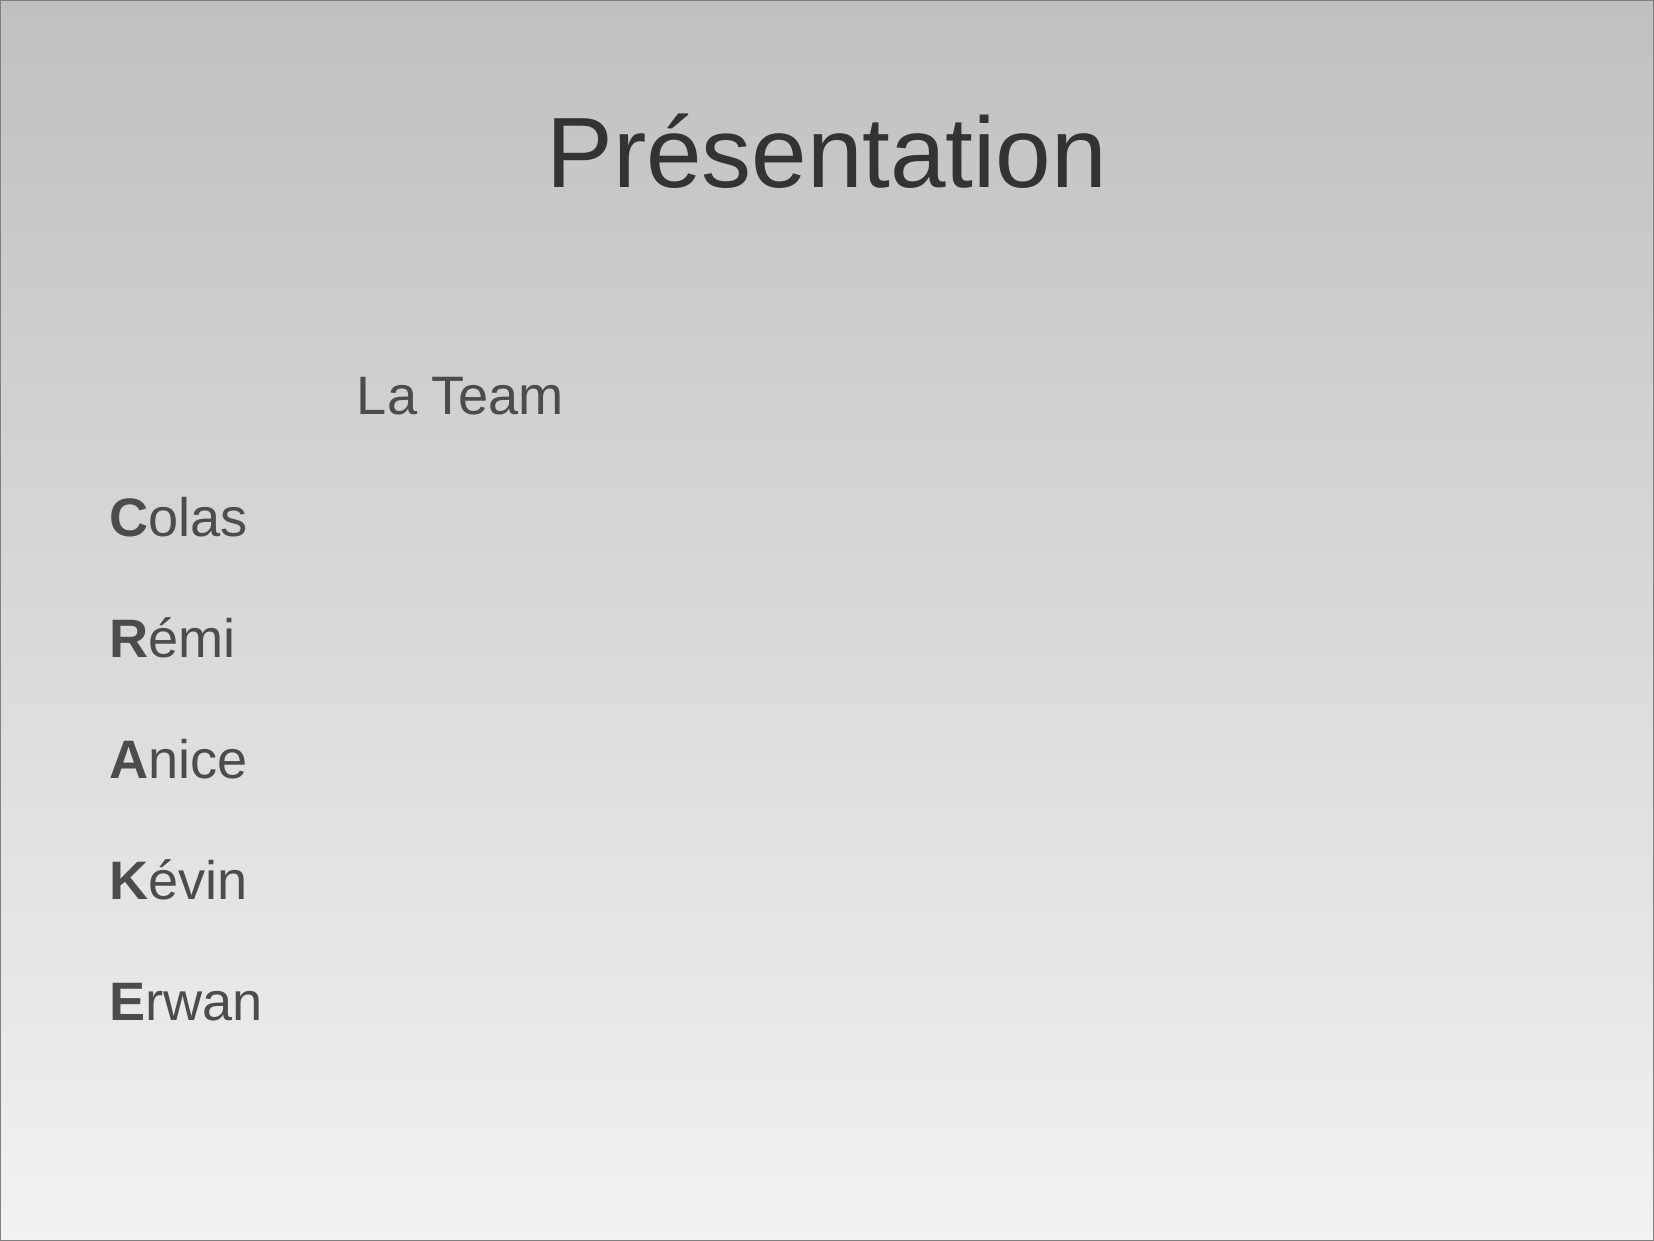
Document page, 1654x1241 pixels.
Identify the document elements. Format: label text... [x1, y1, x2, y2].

text_box La Team Colas Rémi Anice Kévin Erwan [94, 358, 827, 1040]
title Présentation [82, 49, 1571, 257]
